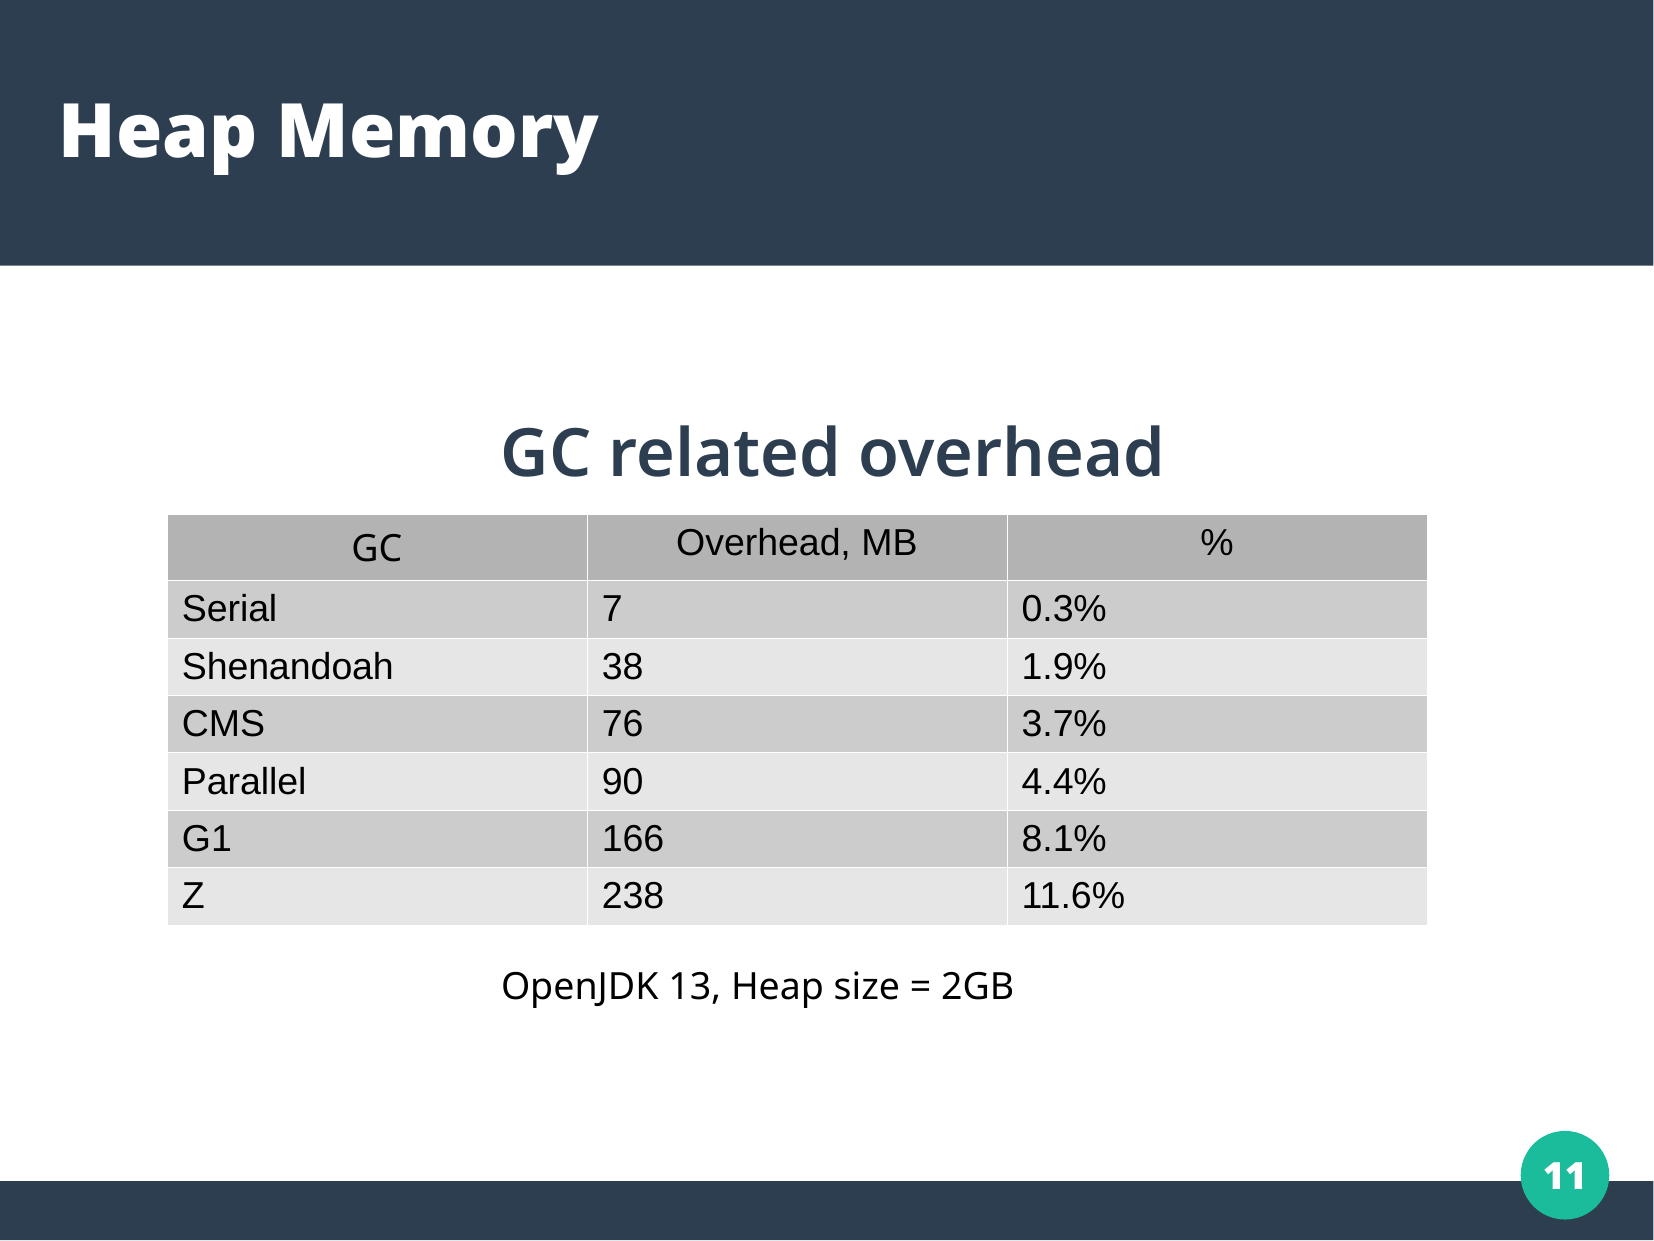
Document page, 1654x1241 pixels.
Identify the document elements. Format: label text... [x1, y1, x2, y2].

table_header GC [168, 515, 587, 580]
table_cell G1 [168, 811, 587, 867]
table_cell 166 [588, 811, 1007, 867]
table_cell Shenandoah [168, 639, 587, 695]
table_cell Z [168, 868, 587, 925]
table_cell 3.7% [1008, 696, 1427, 752]
table_cell 238 [588, 868, 1007, 925]
table_header Overhead, MB [588, 515, 1007, 580]
table_cell 1.9% [1008, 639, 1427, 695]
table_header % [1008, 515, 1427, 580]
table_cell 0.3% [1008, 581, 1427, 638]
table_cell Serial [168, 581, 587, 638]
list GC related overhead [30, 165, 1566, 526]
table_cell 76 [588, 696, 1007, 752]
table_cell 8.1% [1008, 811, 1427, 867]
table_cell CMS [168, 696, 587, 752]
table_cell 38 [588, 639, 1007, 695]
title Heap Memory [59, 49, 1595, 207]
table_cell 4.4% [1008, 753, 1427, 810]
text_box OpenJDK 13, Heap size = 2GB [486, 952, 1117, 1011]
table_cell Parallel [168, 753, 587, 810]
table_cell 7 [588, 581, 1007, 638]
table_cell 90 [588, 753, 1007, 810]
table_cell 11.6% [1008, 868, 1427, 925]
